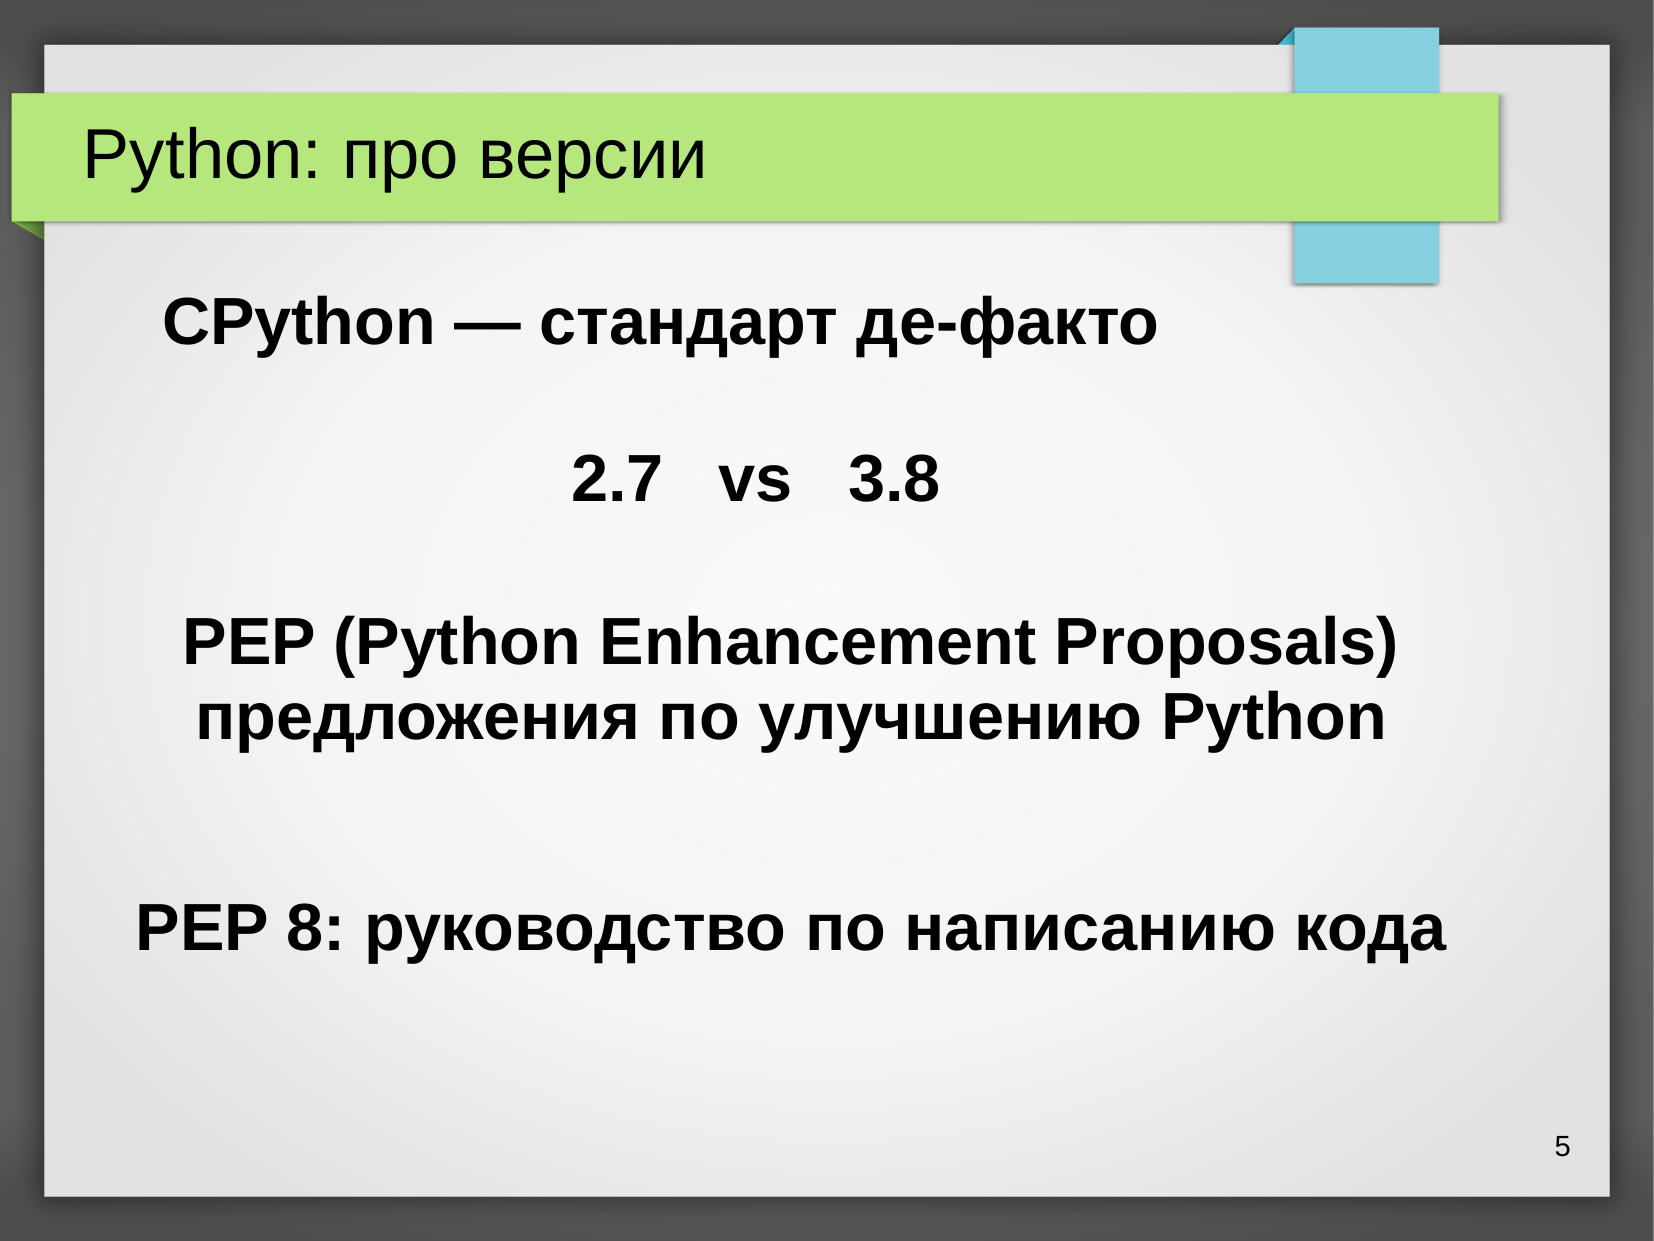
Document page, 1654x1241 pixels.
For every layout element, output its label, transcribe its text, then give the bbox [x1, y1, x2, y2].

picture [0, 0, 1654, 1241]
text_box PEP 8: руководство по написанию кода [59, 826, 1524, 1028]
text_box 2.7 vs 3.8 [496, 389, 1016, 567]
title Python: про версии [82, 113, 1264, 194]
text_box CPython — стандарт де-факто [118, 265, 1205, 378]
text_box [418, 1028, 880, 1241]
text_box PEP (Python Enhancement Proposals) предложения по улучшению Python [59, 578, 1524, 780]
